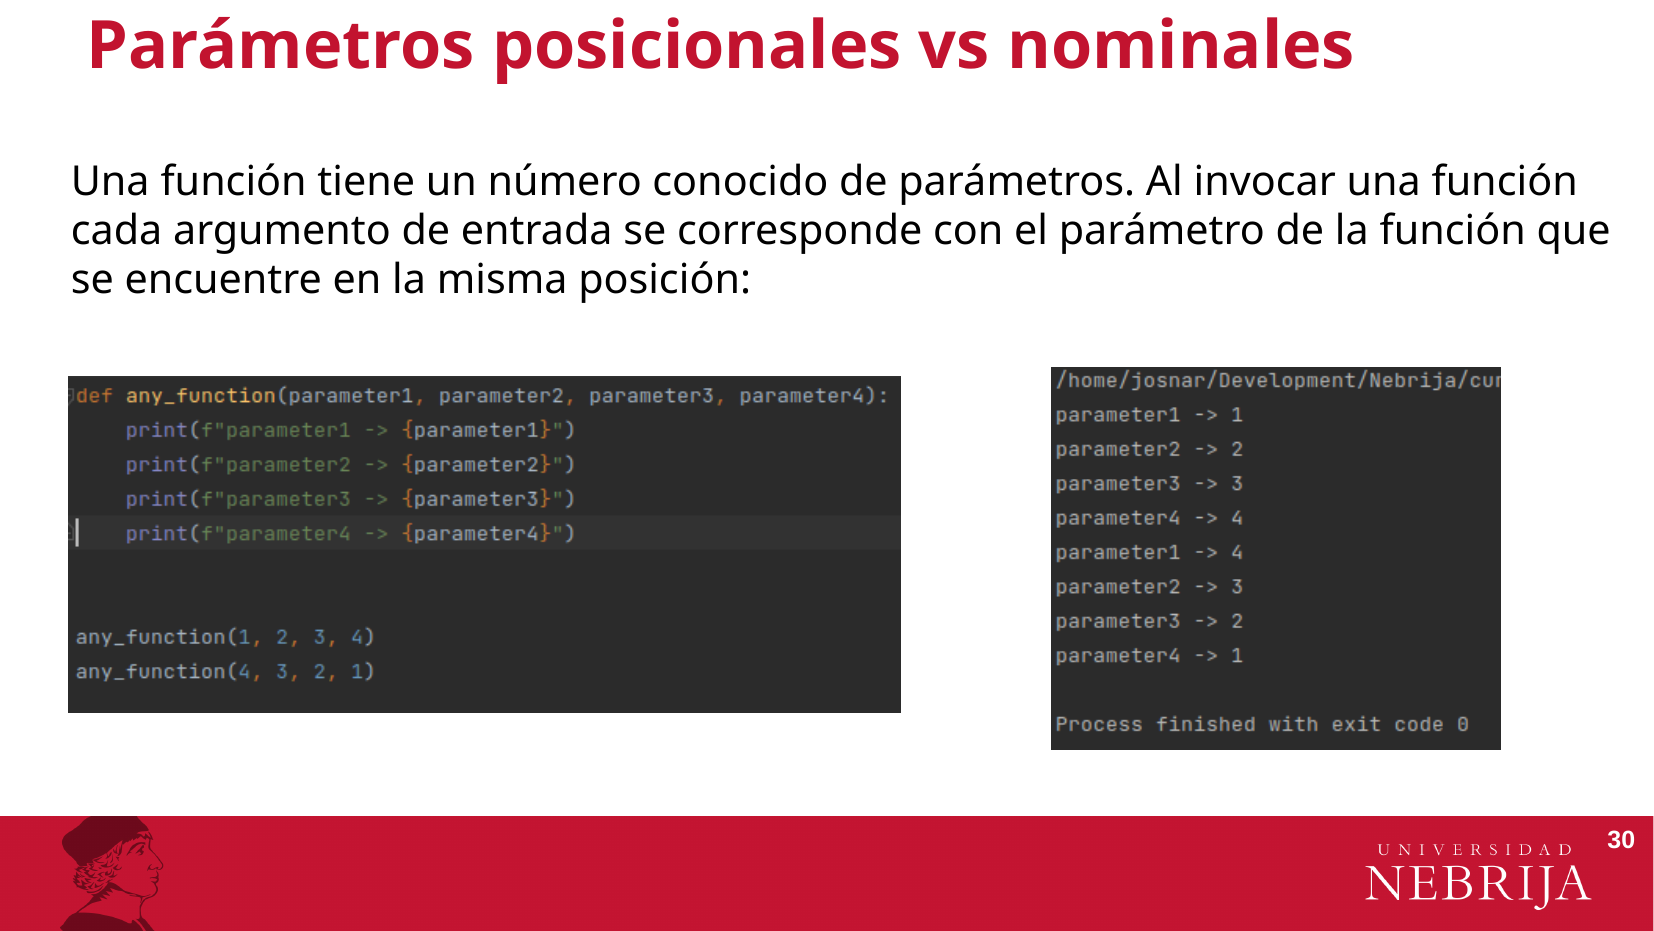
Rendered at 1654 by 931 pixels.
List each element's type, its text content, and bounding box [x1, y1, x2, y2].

picture [68, 376, 901, 713]
text_box Parámetros posicionales vs nominales [0, 3, 1650, 75]
picture [0, 826, 1654, 931]
list Una función tiene un número conocido de parámetros. Al invocar una función cada argumento de entrada se corresponde con el parámetro de la función que se encuentre en la misma posición: [0, 75, 1654, 826]
picture [1051, 367, 1501, 751]
